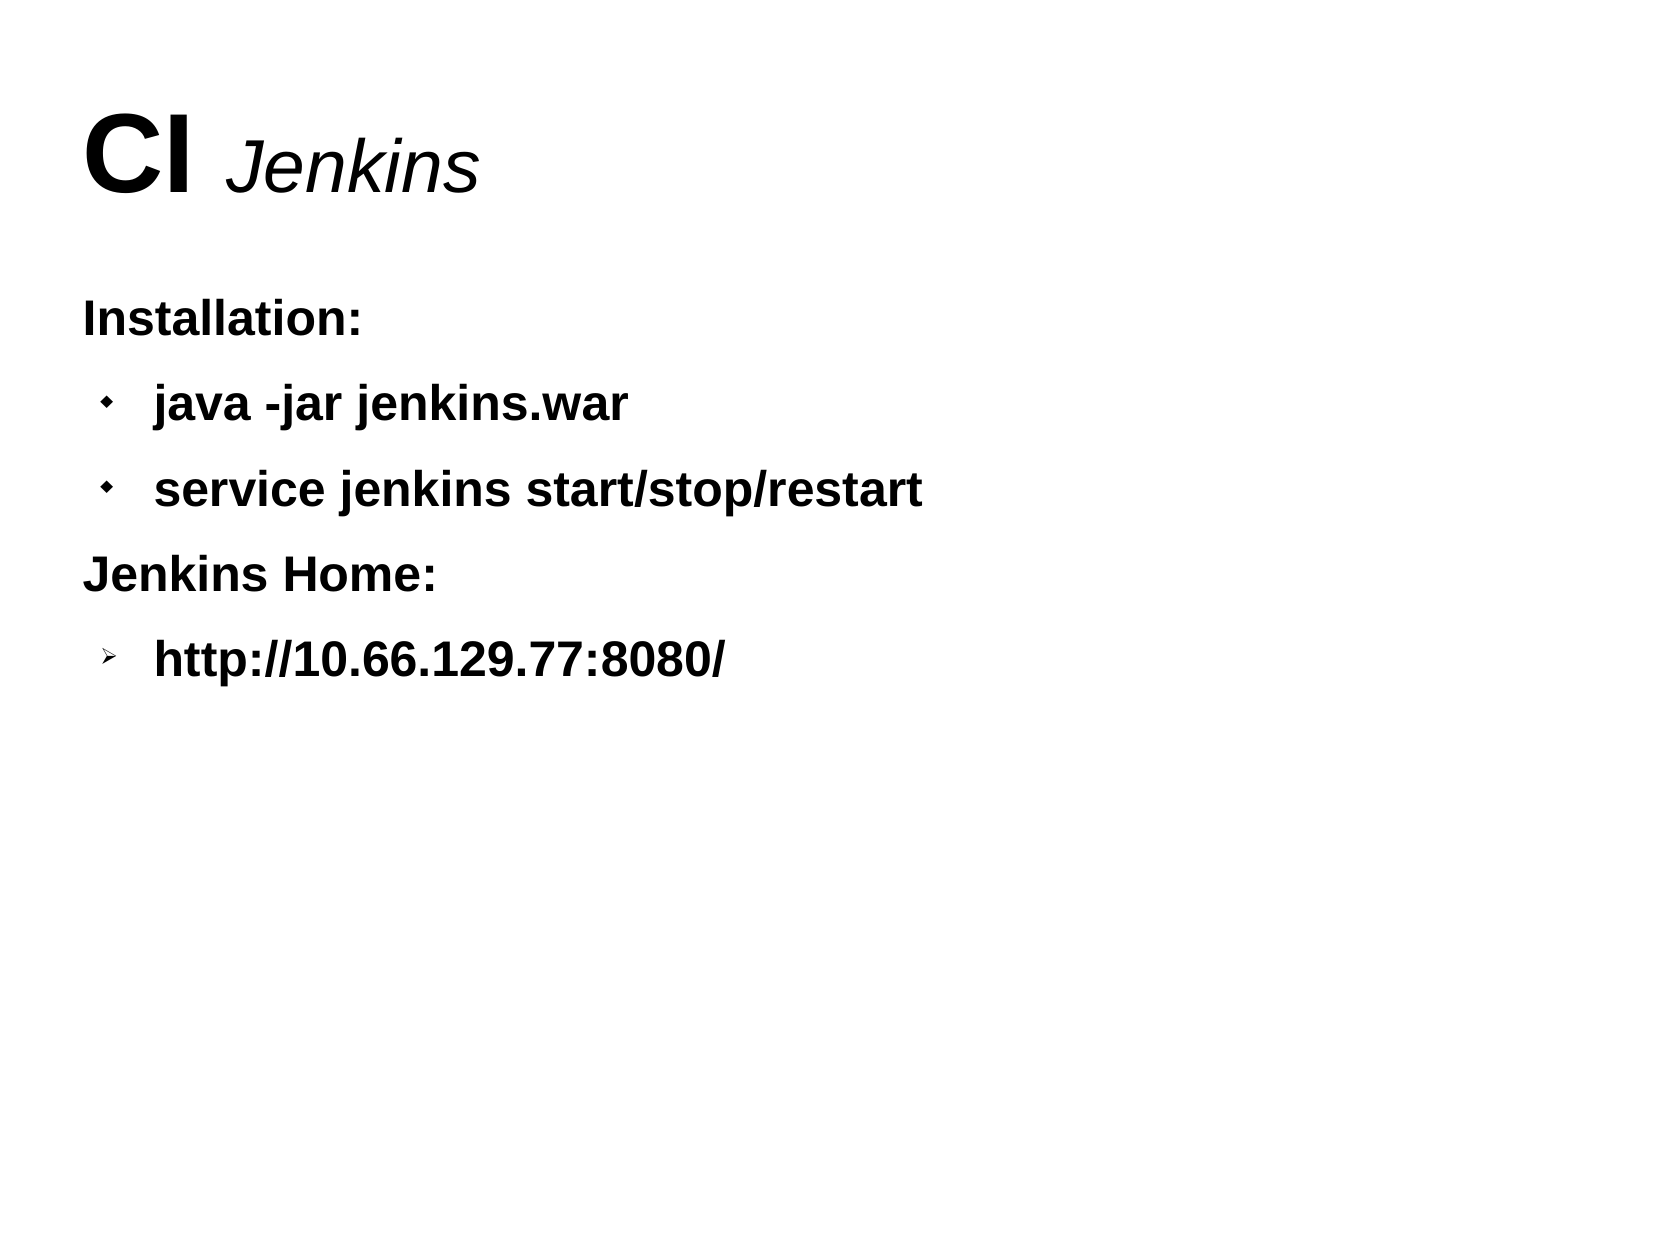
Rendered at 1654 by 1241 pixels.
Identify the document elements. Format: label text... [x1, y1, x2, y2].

list Installation: java -jar jenkins.war service jenkins start/stop/restart Jenkins Home: http://10.66.129.77:8080/ [82, 290, 1571, 1081]
title CI Jenkins [82, 49, 1571, 257]
